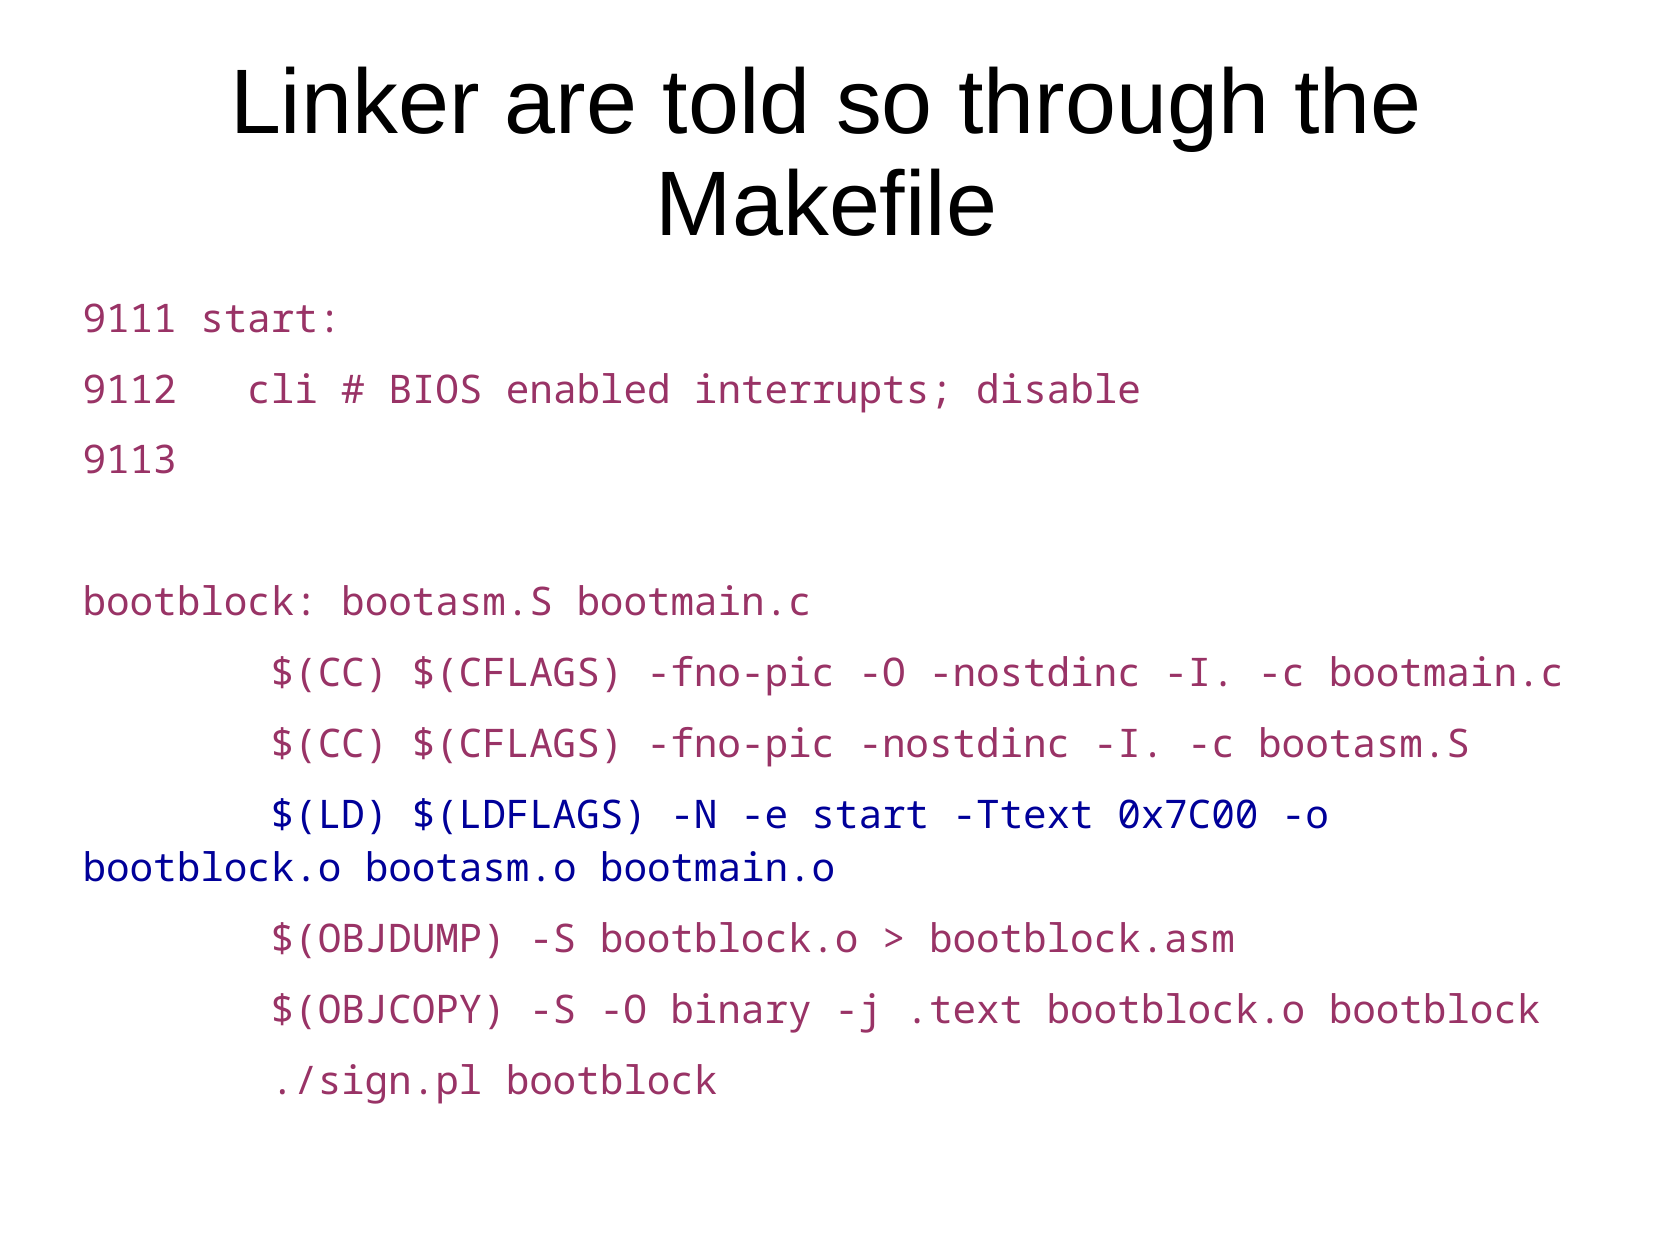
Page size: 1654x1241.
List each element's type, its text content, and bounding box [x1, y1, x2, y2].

title Linker are told so through the Makefile [82, 49, 1571, 257]
list 9111 start: 9112 cli # BIOS enabled interrupts; disable 9113 bootblock: bootasm.S bootmain.c $(CC) $(CFLAGS) -fno-pic -O -nostdinc -I. -c bootmain.c $(CC) $(CFLAGS) -fno-pic -nostdinc -I. -c bootasm.S $(LD) $(LDFLAGS) -N -e start -Ttext 0x7C00 -o bootblock.o bootasm.o bootmain.o $(OBJDUMP) -S bootblock.o > bootblock.asm $(OBJCOPY) -S -O binary -j .text bootblock.o bootblock ./sign.pl bootblock [82, 290, 1571, 1163]
